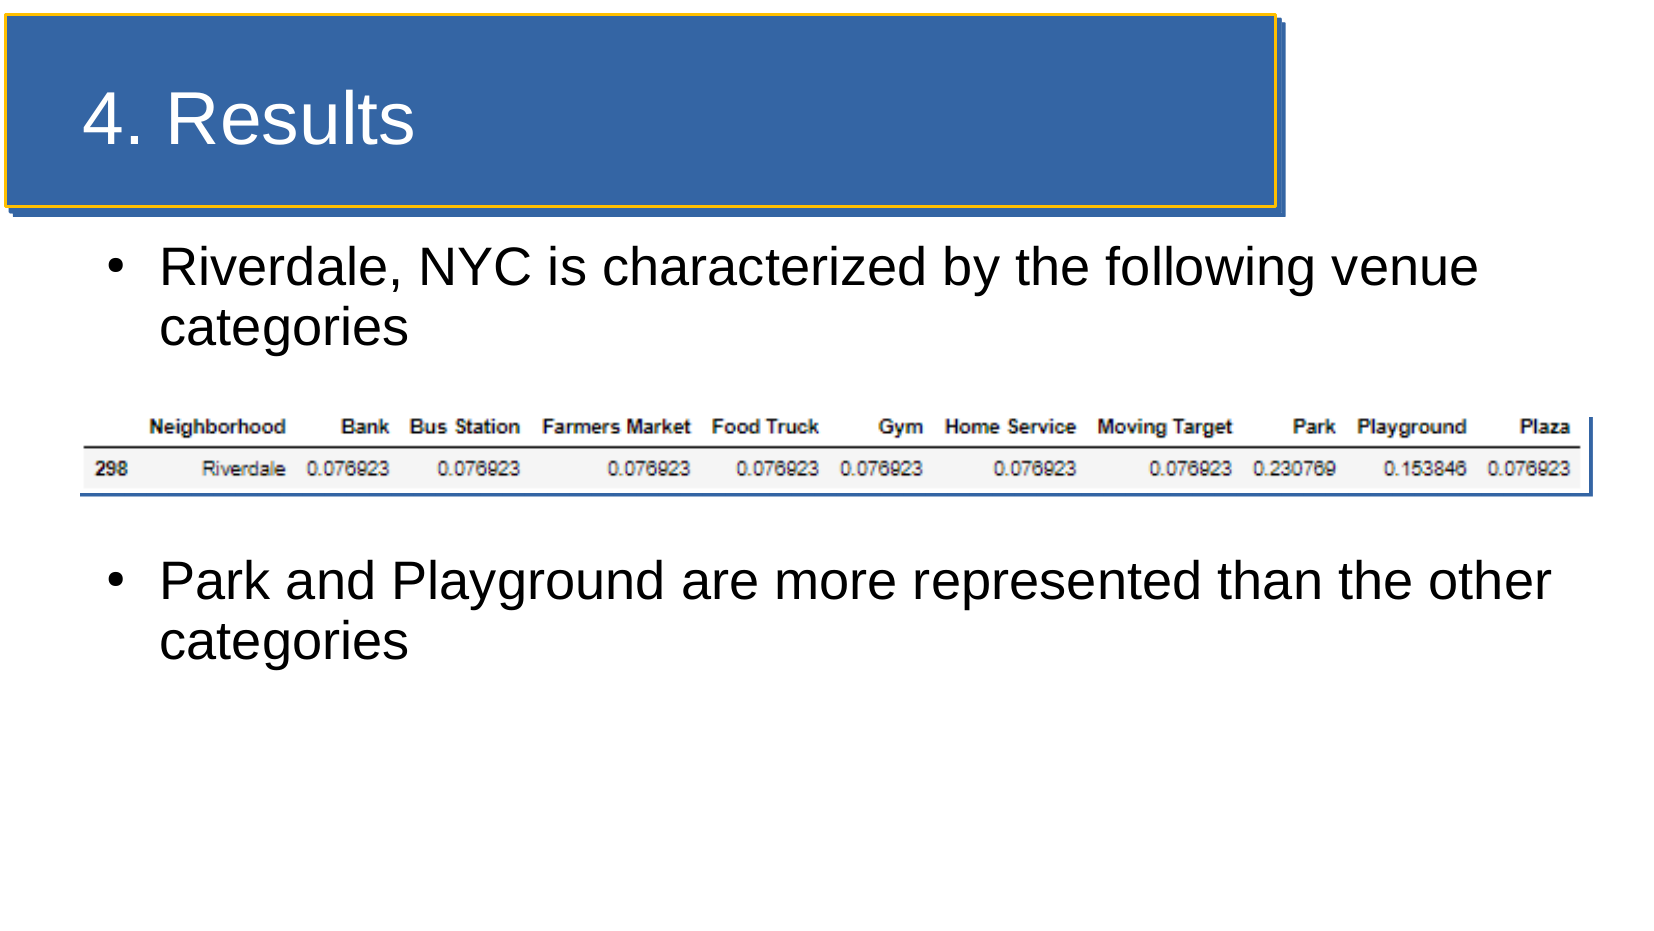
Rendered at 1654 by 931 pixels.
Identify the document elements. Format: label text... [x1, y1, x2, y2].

picture [76, 413, 1589, 493]
list Riverdale, NYC is characterized by the following venue categories Park and Playground are more represented than the other categories [88, 236, 1565, 413]
title 4. Results [82, 44, 1235, 192]
list Riverdale, NYC is characterized by the following venue categories Park and Playground are more represented than the other categories [88, 497, 1565, 798]
